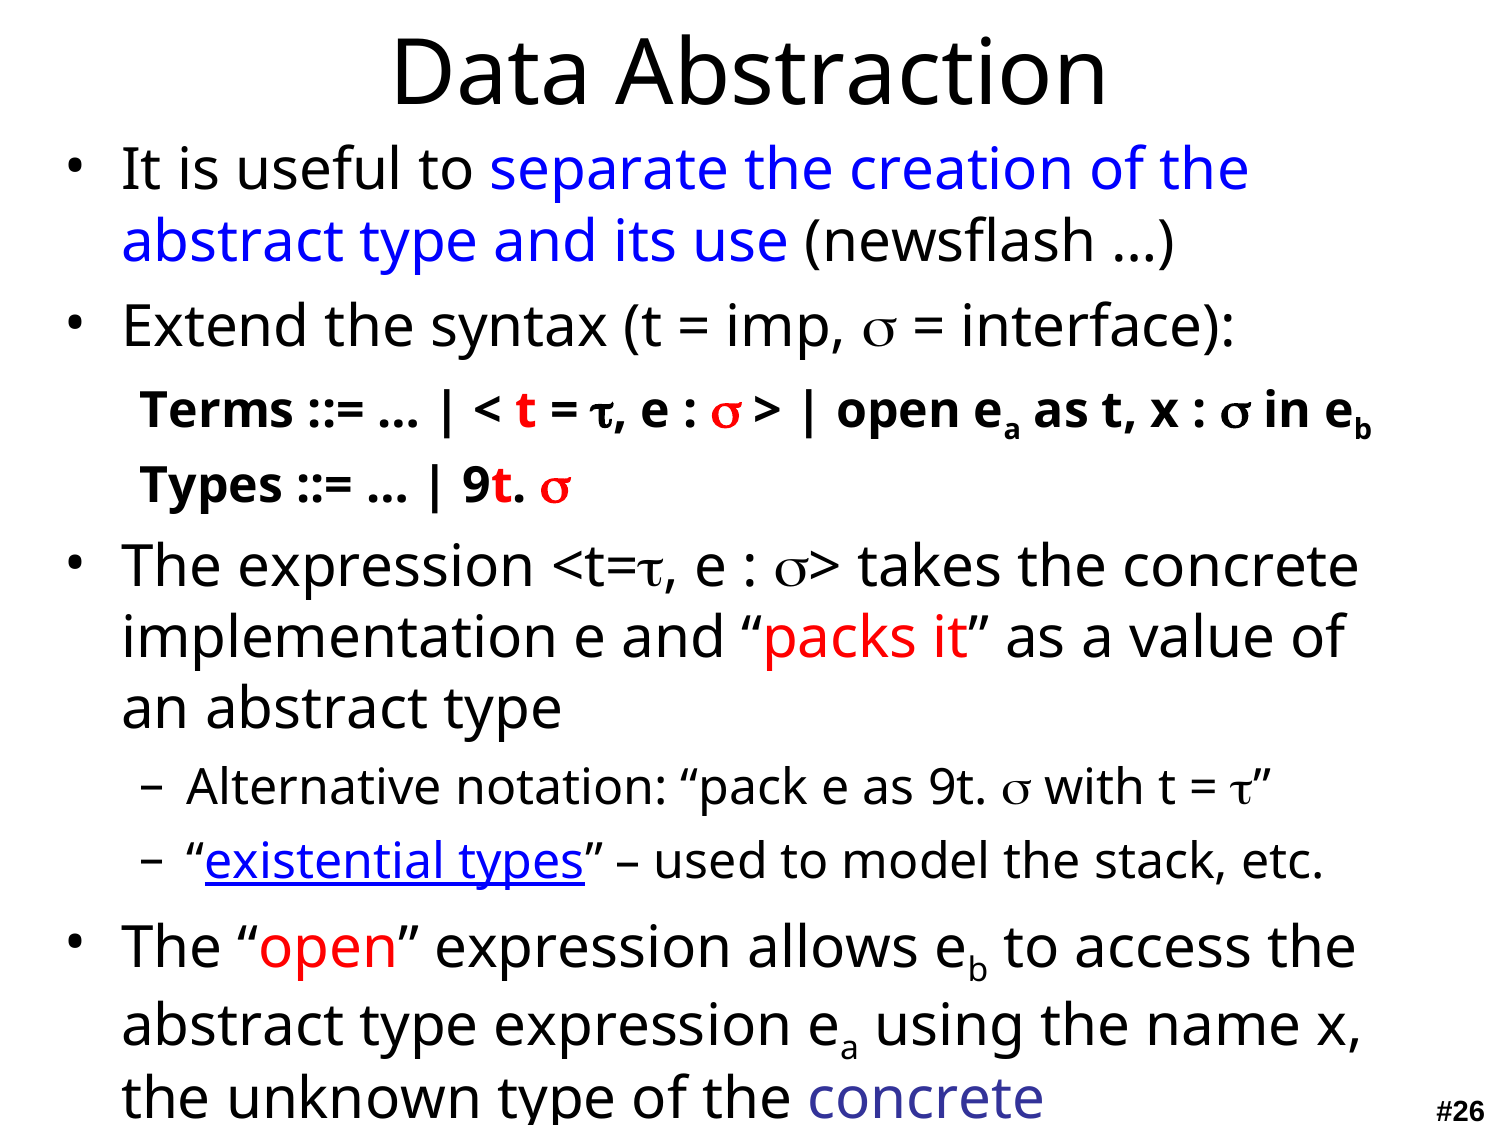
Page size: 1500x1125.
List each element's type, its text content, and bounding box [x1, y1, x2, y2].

list It is useful to separate the creation of the abstract type and its use (newsflash …) Extend the syntax (t = imp,  = interface): Terms ::= … | < t = , e :  > | open ea as t, x :  in eb Types ::= … | 9t.  The expression <t=, e : > takes the concrete implementation e and “packs it” as a value of an abstract type Alternative notation: “pack e as 9t.  with t = ” “existential types” – used to model the stack, etc. The “open” expression allows eb to access the abstract type expression ea using the name x, the unknown type of the concrete implementation “t” and the interface  [49, 125, 1438, 1106]
title Data Abstraction [24, 0, 1476, 163]
